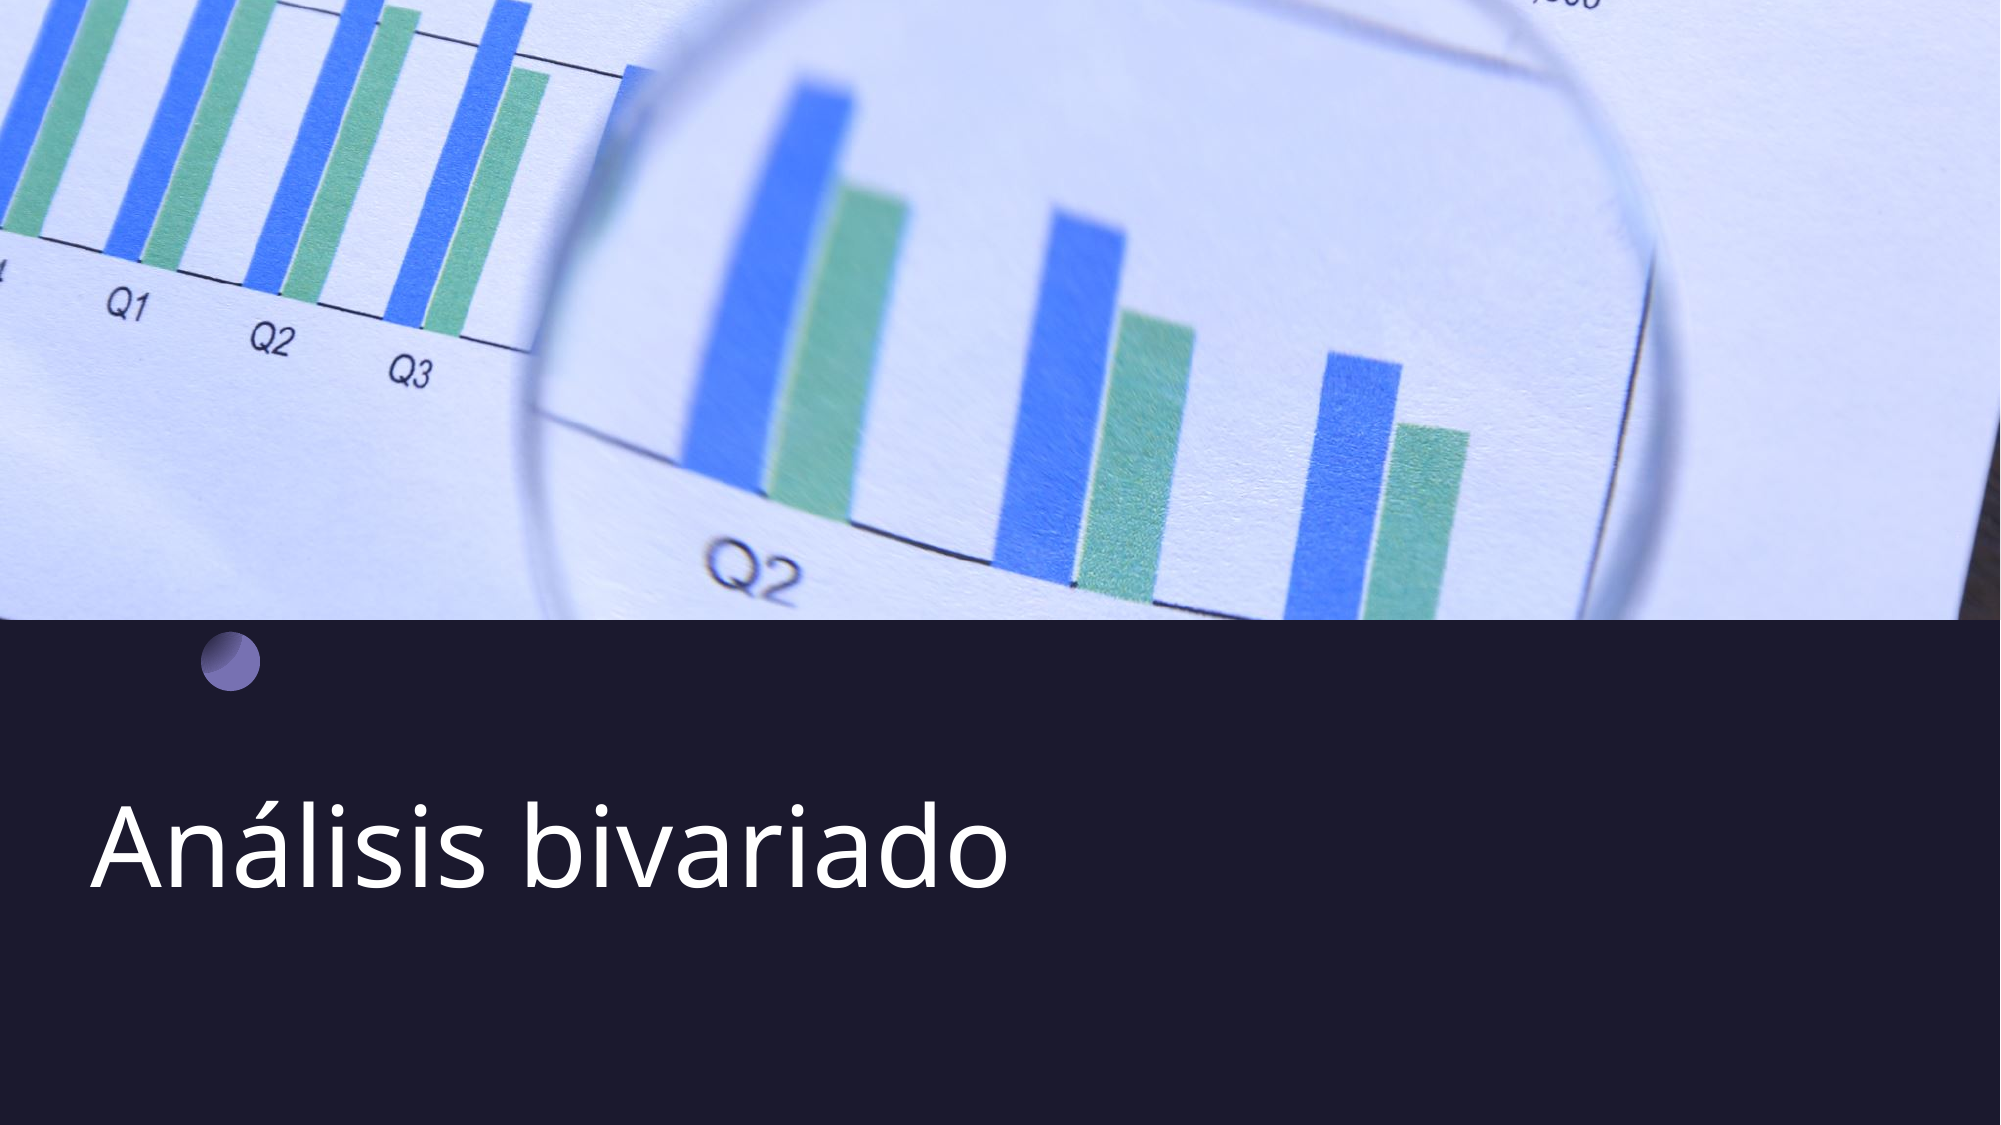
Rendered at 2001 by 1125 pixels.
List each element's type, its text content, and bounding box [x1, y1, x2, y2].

title Análisis bivariado [90, 663, 1914, 1039]
picture [0, 0, 2000, 620]
